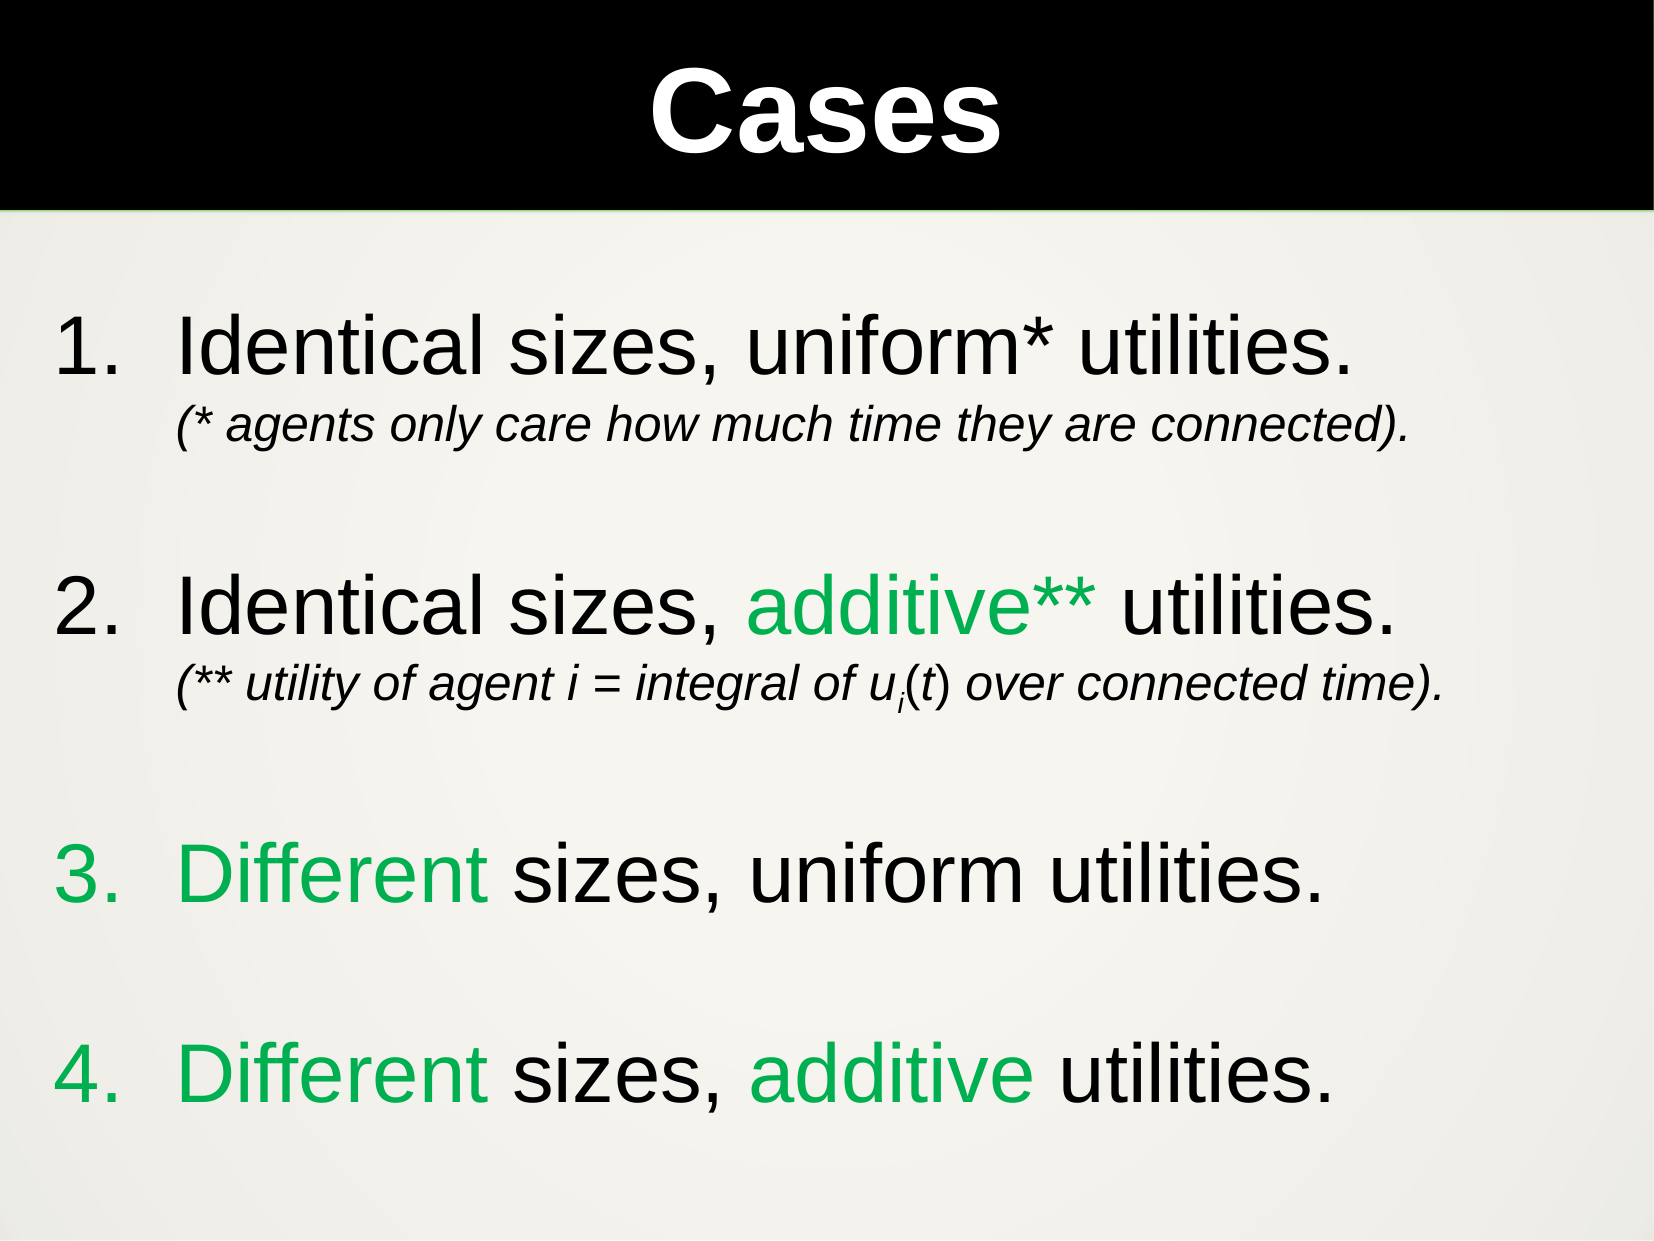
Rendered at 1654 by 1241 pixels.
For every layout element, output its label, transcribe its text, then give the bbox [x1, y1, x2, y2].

text_box Identical sizes, uniform* utilities. (* agents only care how much time they are connected). Identical sizes, additive** utilities. (** utility of agent i = integral of ui(t) over connected time). Different sizes, uniform utilities. Different sizes, additive utilities. [39, 283, 1609, 1127]
title Cases [82, 9, 1571, 217]
